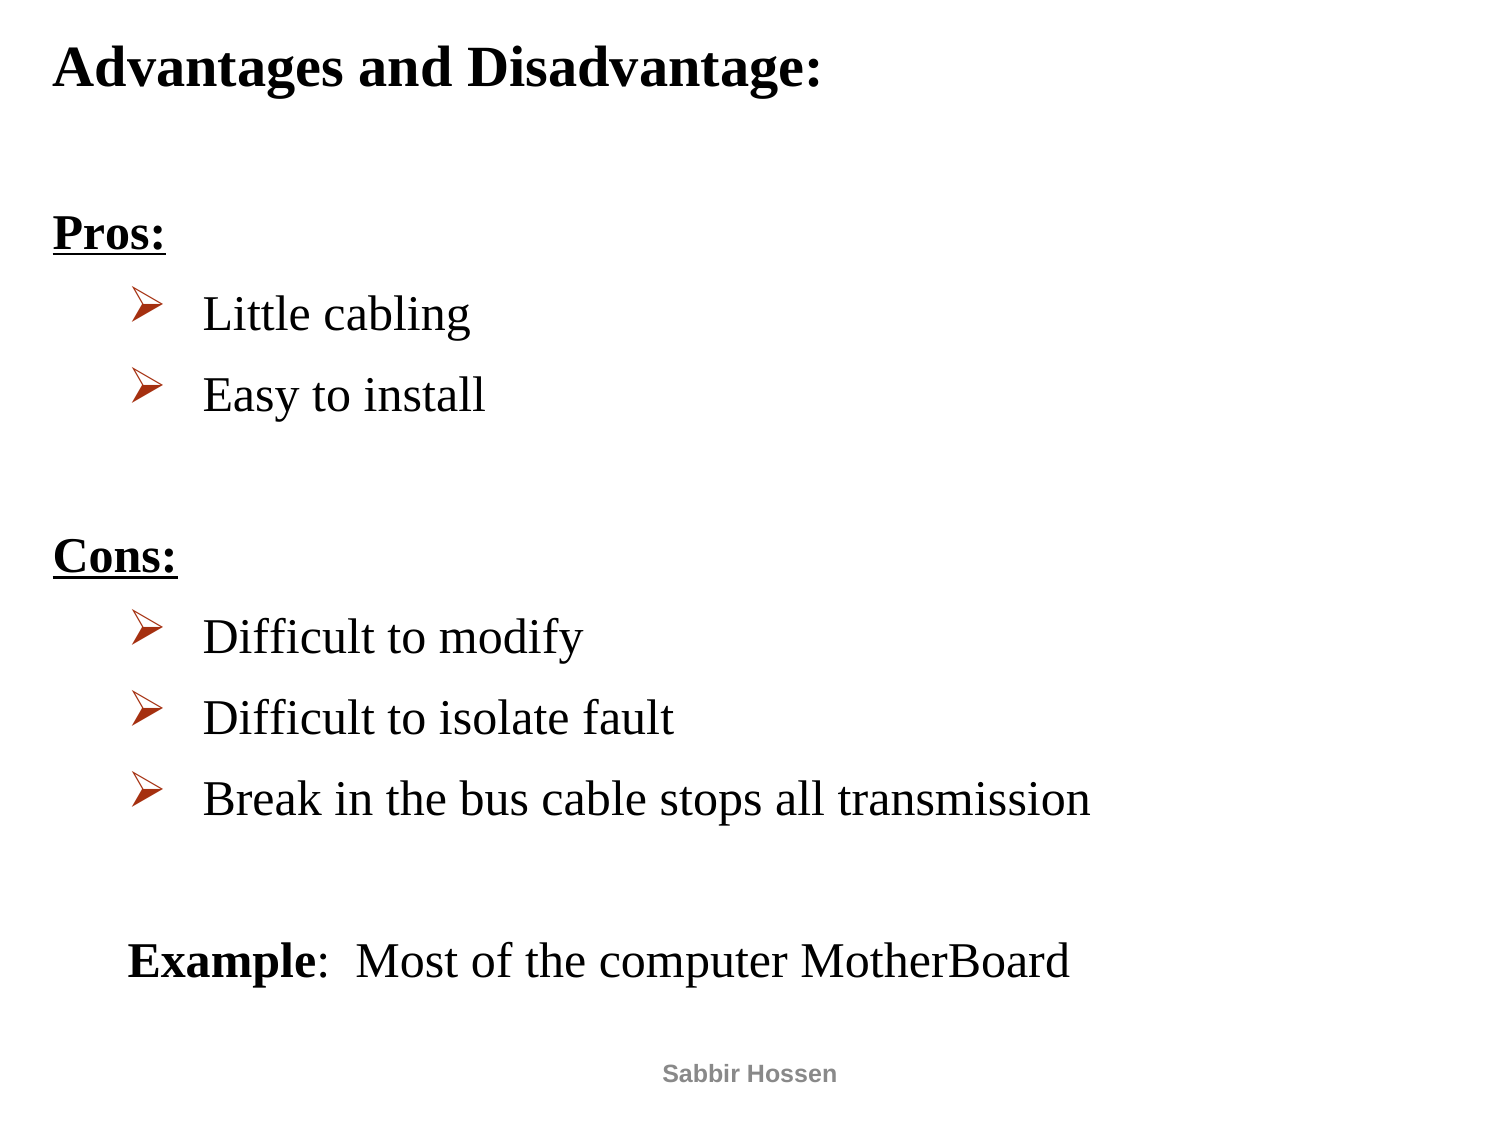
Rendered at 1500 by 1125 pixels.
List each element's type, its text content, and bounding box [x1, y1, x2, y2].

list Advantages and Disadvantage: Pros: Little cabling Easy to install Cons: Difficult to modify Difficult to isolate fault Break in the bus cable stops all transmission Example: Most of the computer MotherBoard [37, 20, 1488, 1096]
text_box Sabbir Hossen [496, 1042, 1004, 1103]
